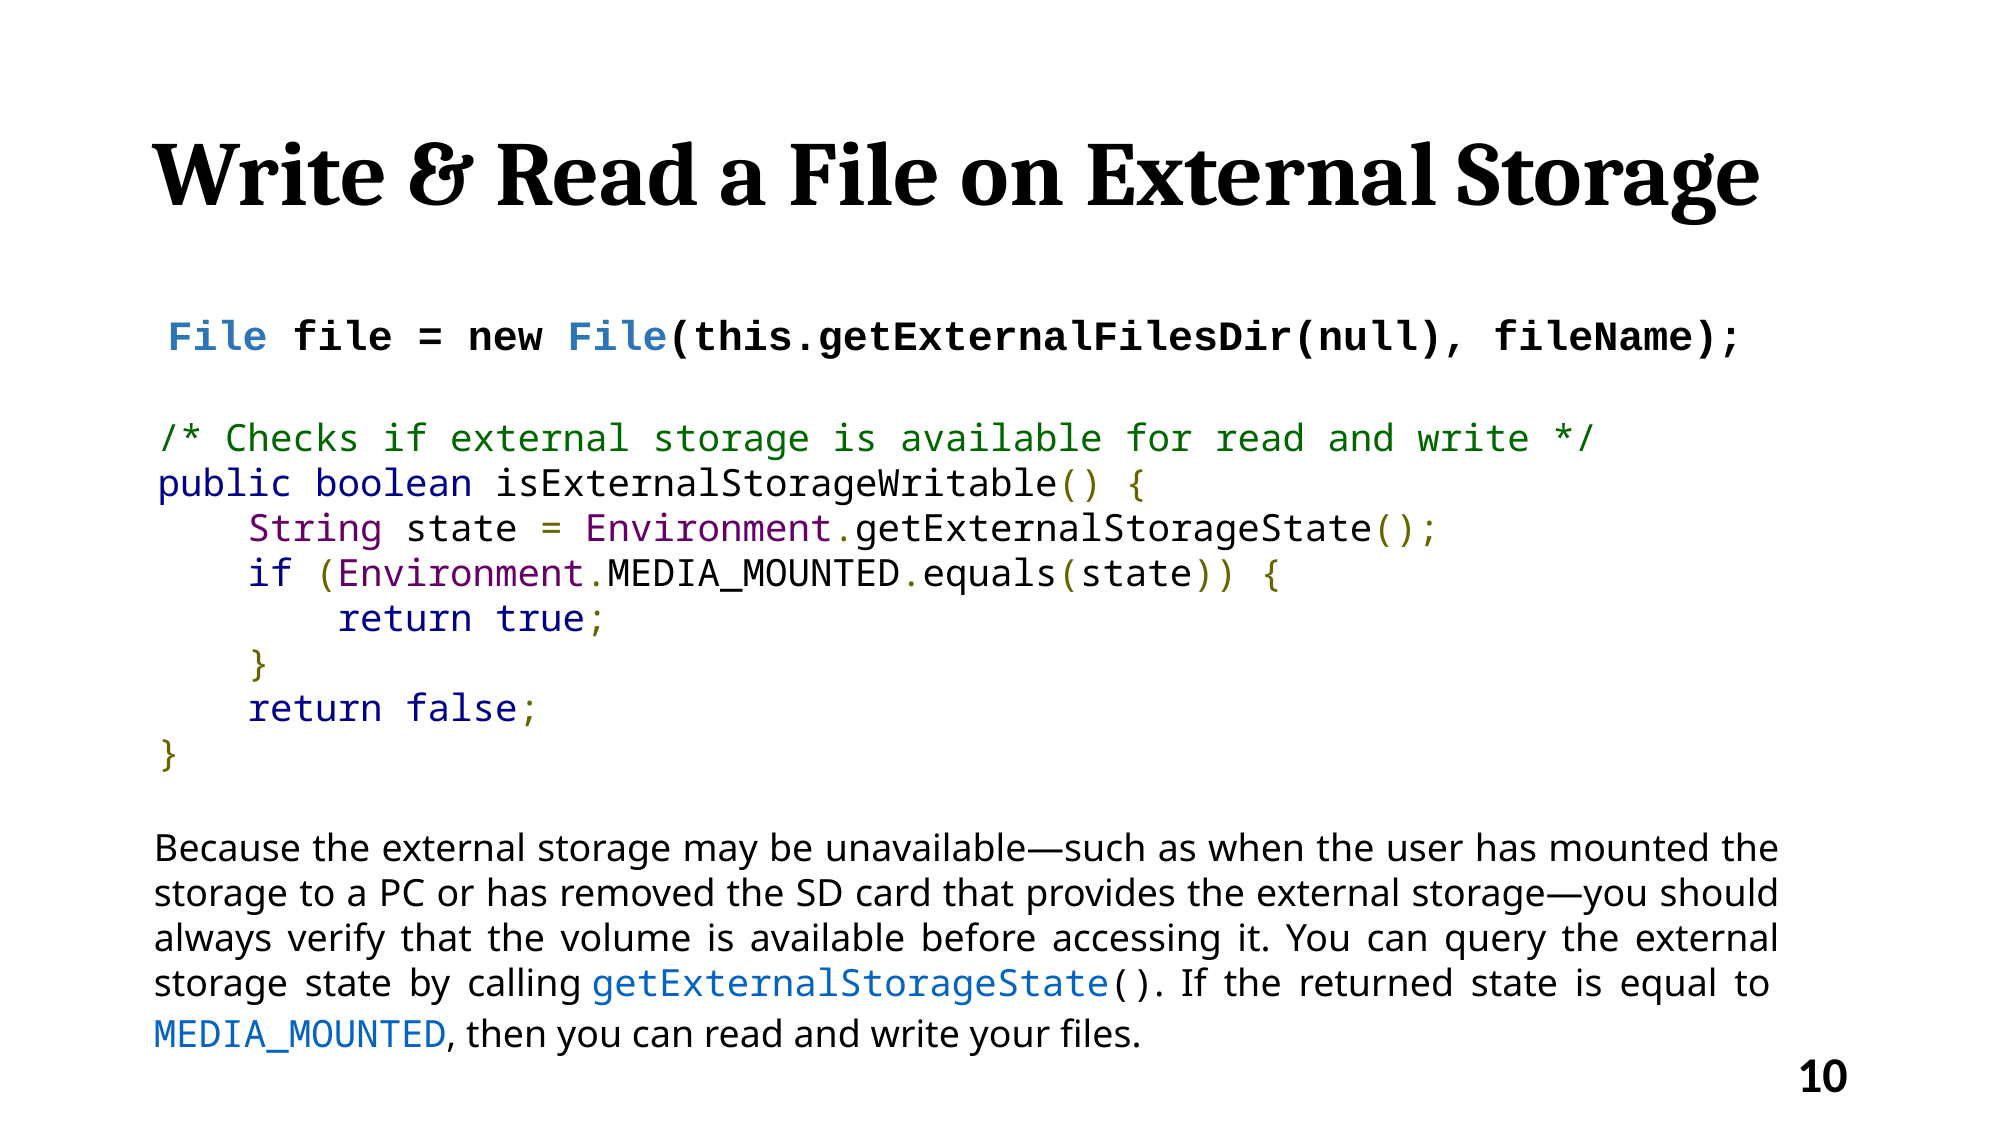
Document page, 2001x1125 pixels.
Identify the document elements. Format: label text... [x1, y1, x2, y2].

text_box Because the external storage may be unavailable—such as when the user has mounted the storage to a PC or has removed the SD card that provides the external storage—you should always verify that the volume is available before accessing it. You can query the external storage state by calling getExternalStorageState(). If the returned state is equal to MEDIA_MOUNTED, then you can read and write your files. [138, 816, 1796, 1069]
text_box File file = new File(this.getExternalFilesDir(null), fileName); [152, 301, 1859, 367]
slide_number <number> [1412, 1042, 1863, 1103]
title Write & Read a File on External Storage [137, 59, 1863, 278]
text_box /* Checks if external storage is available for read and write */ public boolean isExternalStorageWritable() { String state = Environment.getExternalStorageState(); if (Environment.MEDIA_MOUNTED.equals(state)) { return true; } return false; } [157, 367, 1810, 800]
